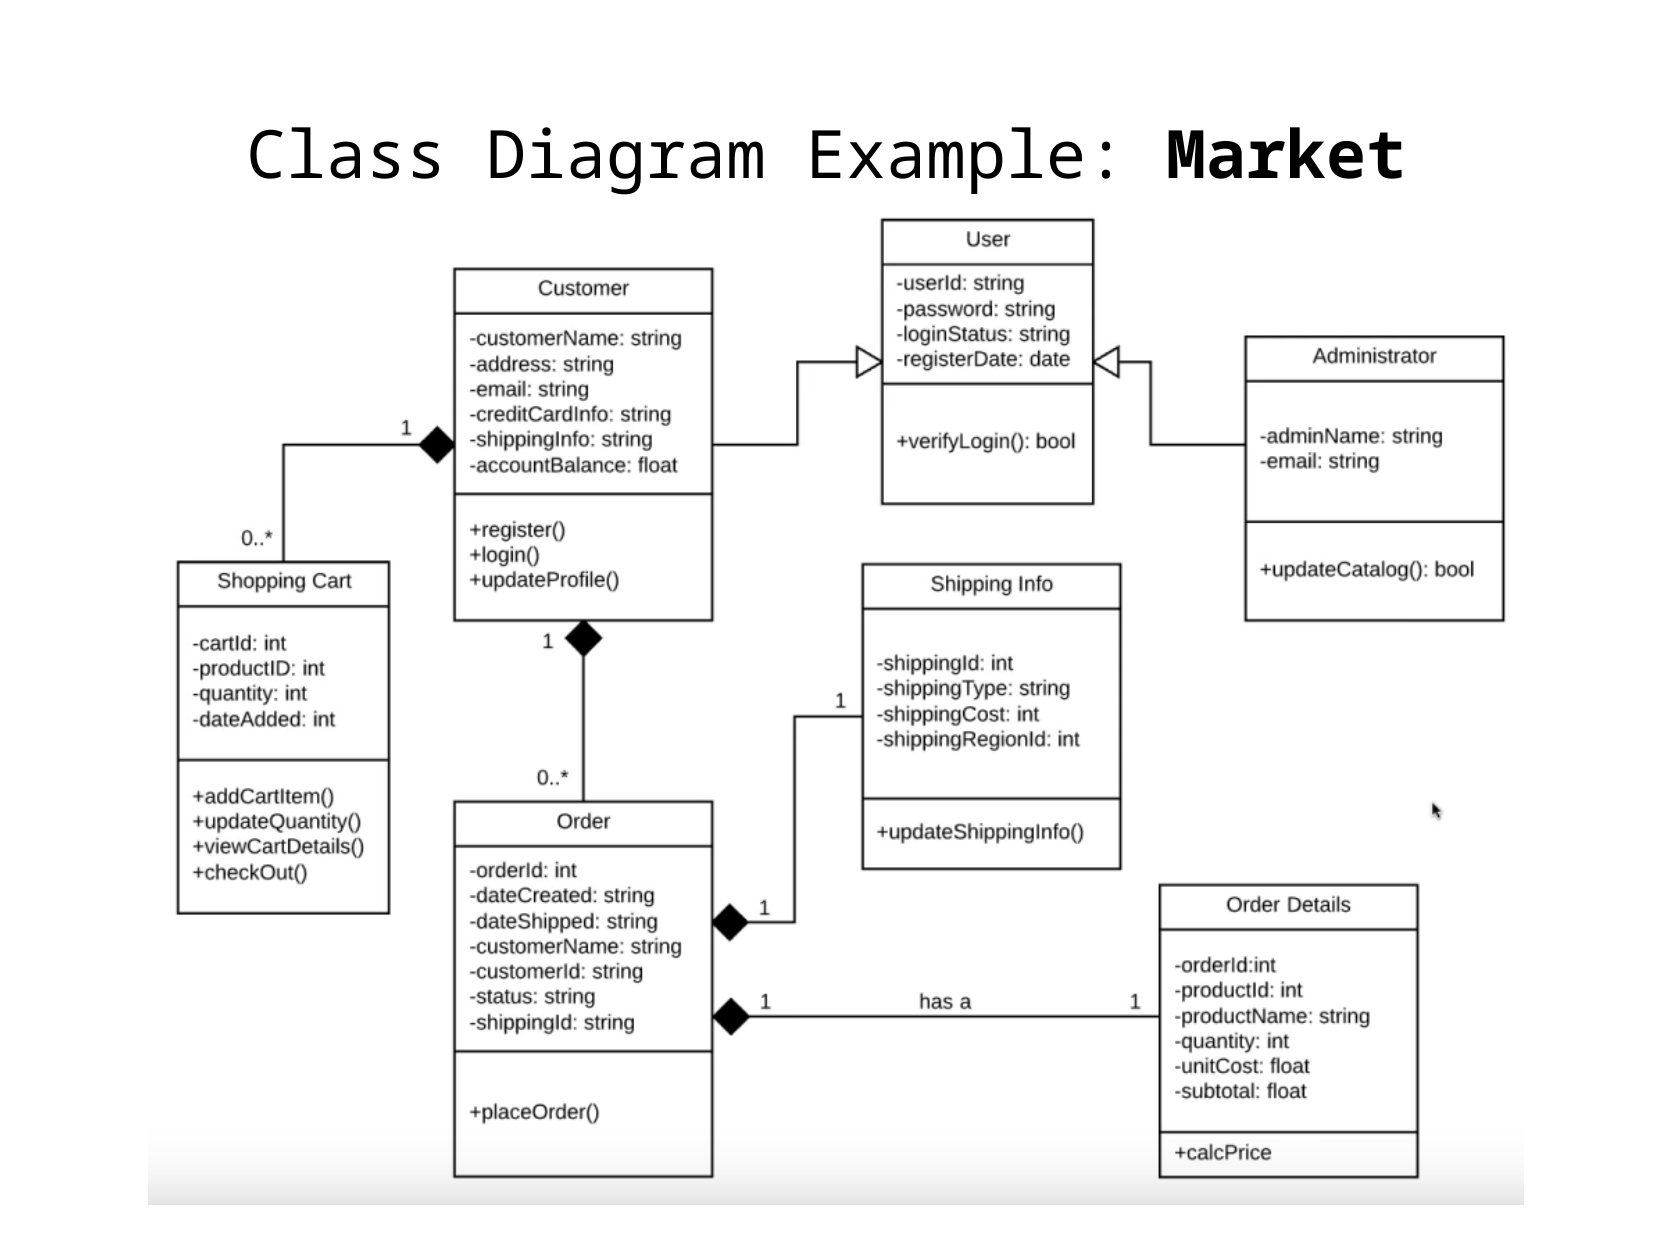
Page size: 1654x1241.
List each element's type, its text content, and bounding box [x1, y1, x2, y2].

picture [148, 201, 1524, 1205]
title Class Diagram Example: Market [35, 49, 1619, 257]
